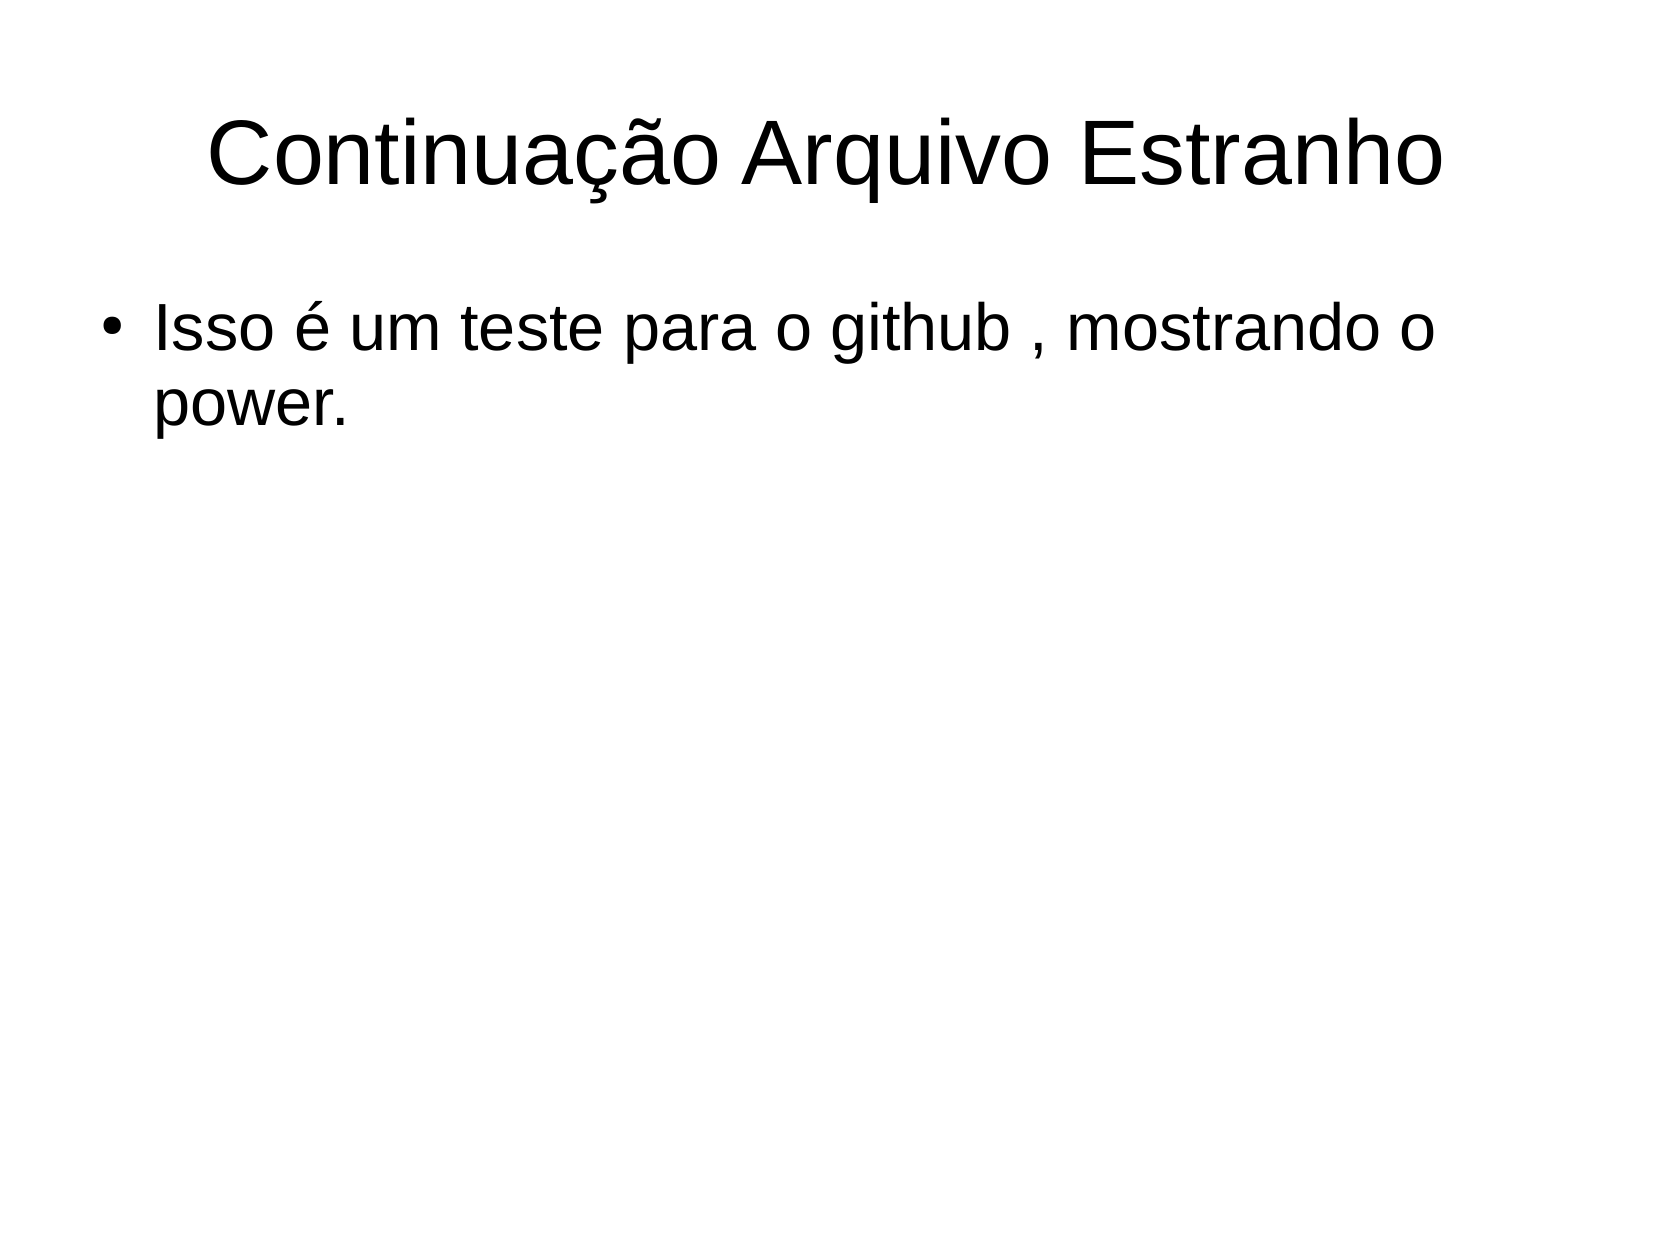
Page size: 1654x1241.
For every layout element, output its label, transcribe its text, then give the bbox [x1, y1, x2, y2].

title Continuação Arquivo Estranho [82, 49, 1571, 257]
list Isso é um teste para o github , mostrando o power. [82, 290, 1571, 1010]
